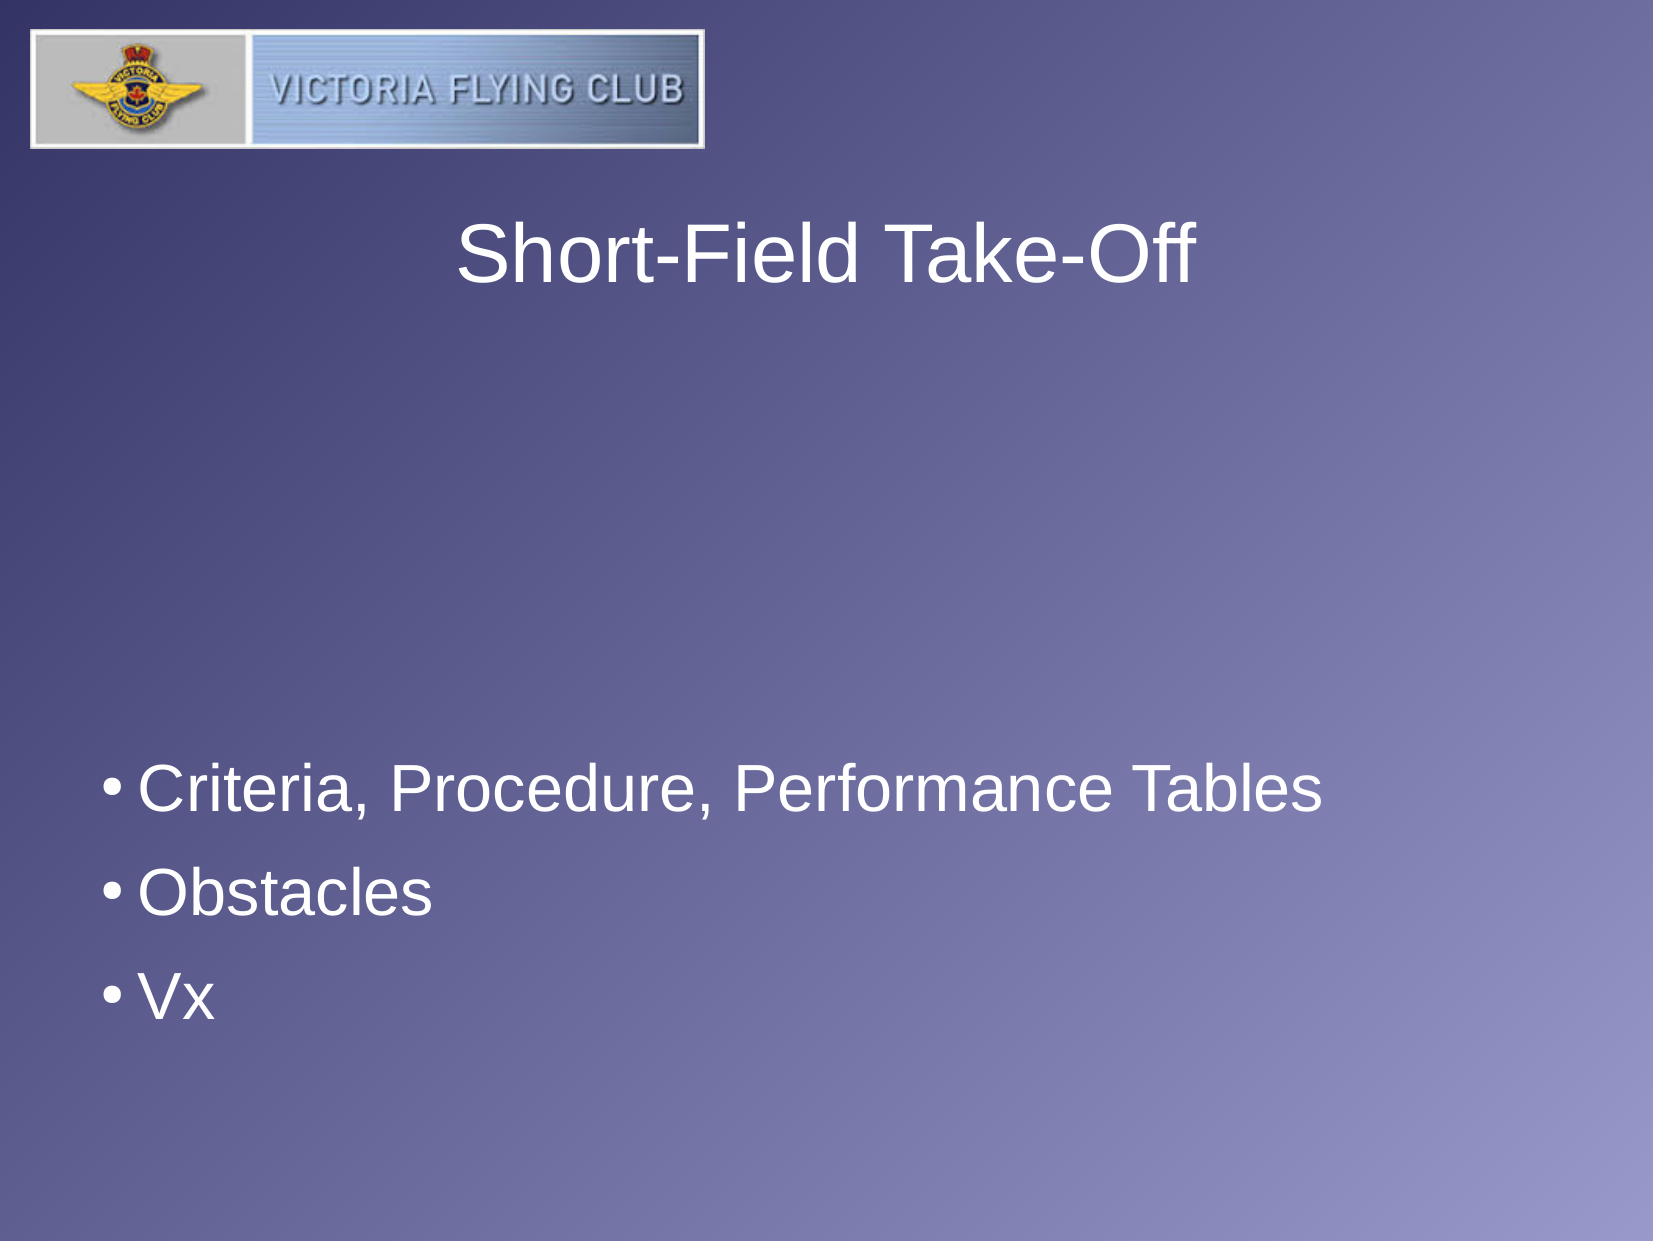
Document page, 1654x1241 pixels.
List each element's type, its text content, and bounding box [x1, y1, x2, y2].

list Criteria, Procedure, Performance Tables Obstacles Vx [82, 750, 1571, 1094]
title Short-Field Take-Off [82, 150, 1571, 358]
picture [30, 29, 705, 149]
